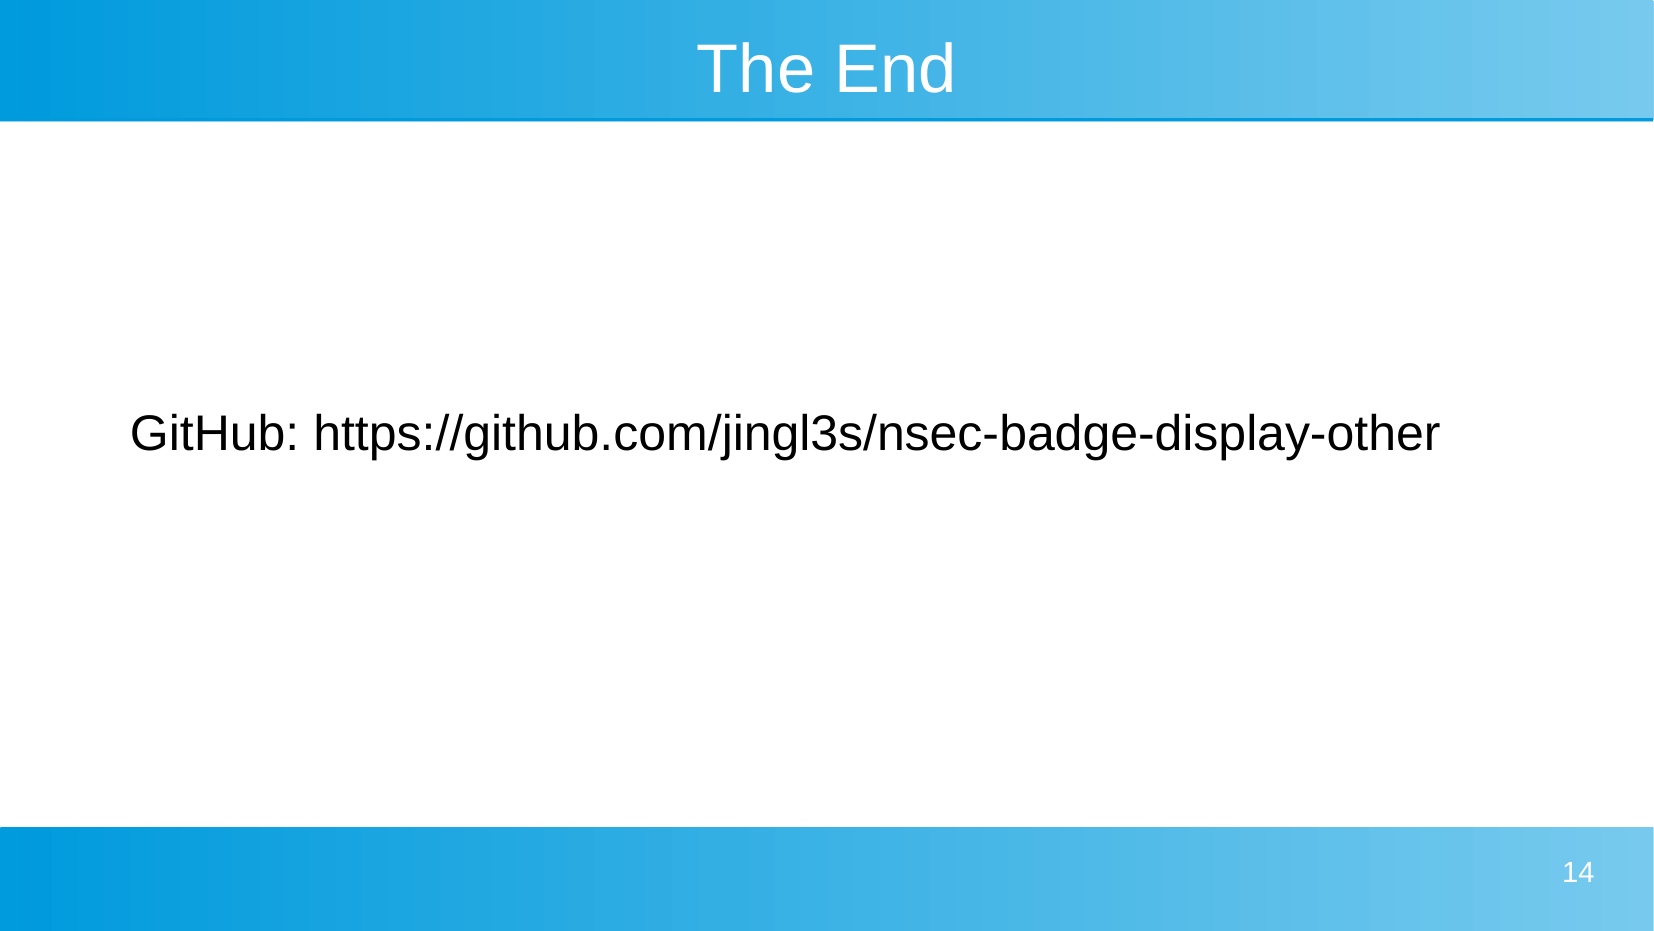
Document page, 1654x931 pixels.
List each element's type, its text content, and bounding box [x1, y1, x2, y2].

list GitHub: https://github.com/jingl3s/nsec-badge-display-other [59, 177, 1595, 768]
title The End [59, 29, 1595, 108]
